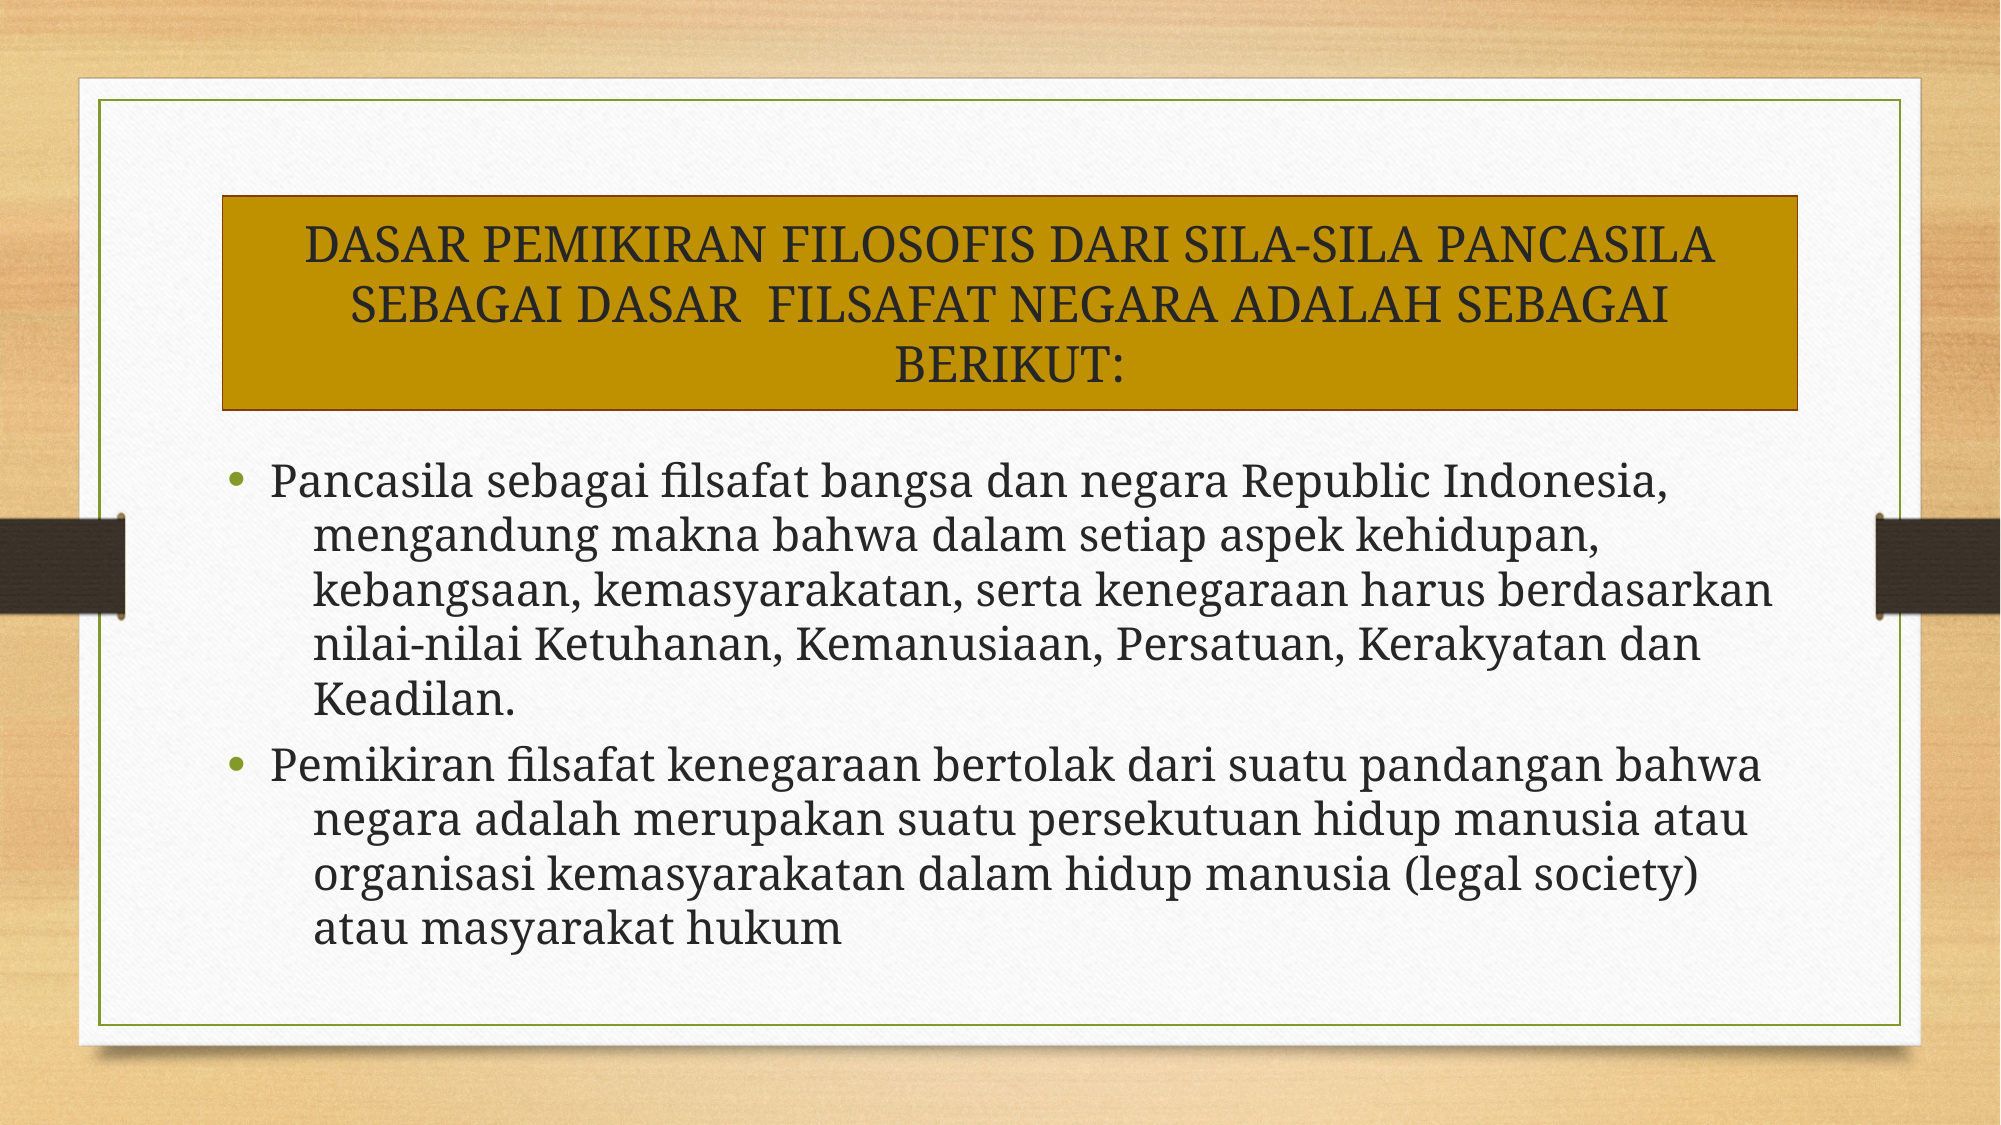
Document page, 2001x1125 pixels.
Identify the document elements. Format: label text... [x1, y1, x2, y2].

title DASAR PEMIKIRAN FILOSOFIS DARI SILA-SILA PANCASILA SEBAGAI DASAR FILSAFAT NEGARA ADALAH SEBAGAI BERIKUT: [222, 195, 1798, 410]
list Pancasila sebagai filsafat bangsa dan negara Republic Indonesia, mengandung makna bahwa dalam setiap aspek kehidupan, kebangsaan, kemasyarakatan, serta kenegaraan harus berdasarkan nilai-nilai Ketuhanan, Kemanusiaan, Persatuan, Kerakyatan dan Keadilan. Pemikiran filsafat kenegaraan bertolak dari suatu pandangan bahwa negara adalah merupakan suatu persekutuan hidup manusia atau organisasi kemasyarakatan dalam hidup manusia (legal society) atau masyarakat hukum [212, 444, 1798, 964]
